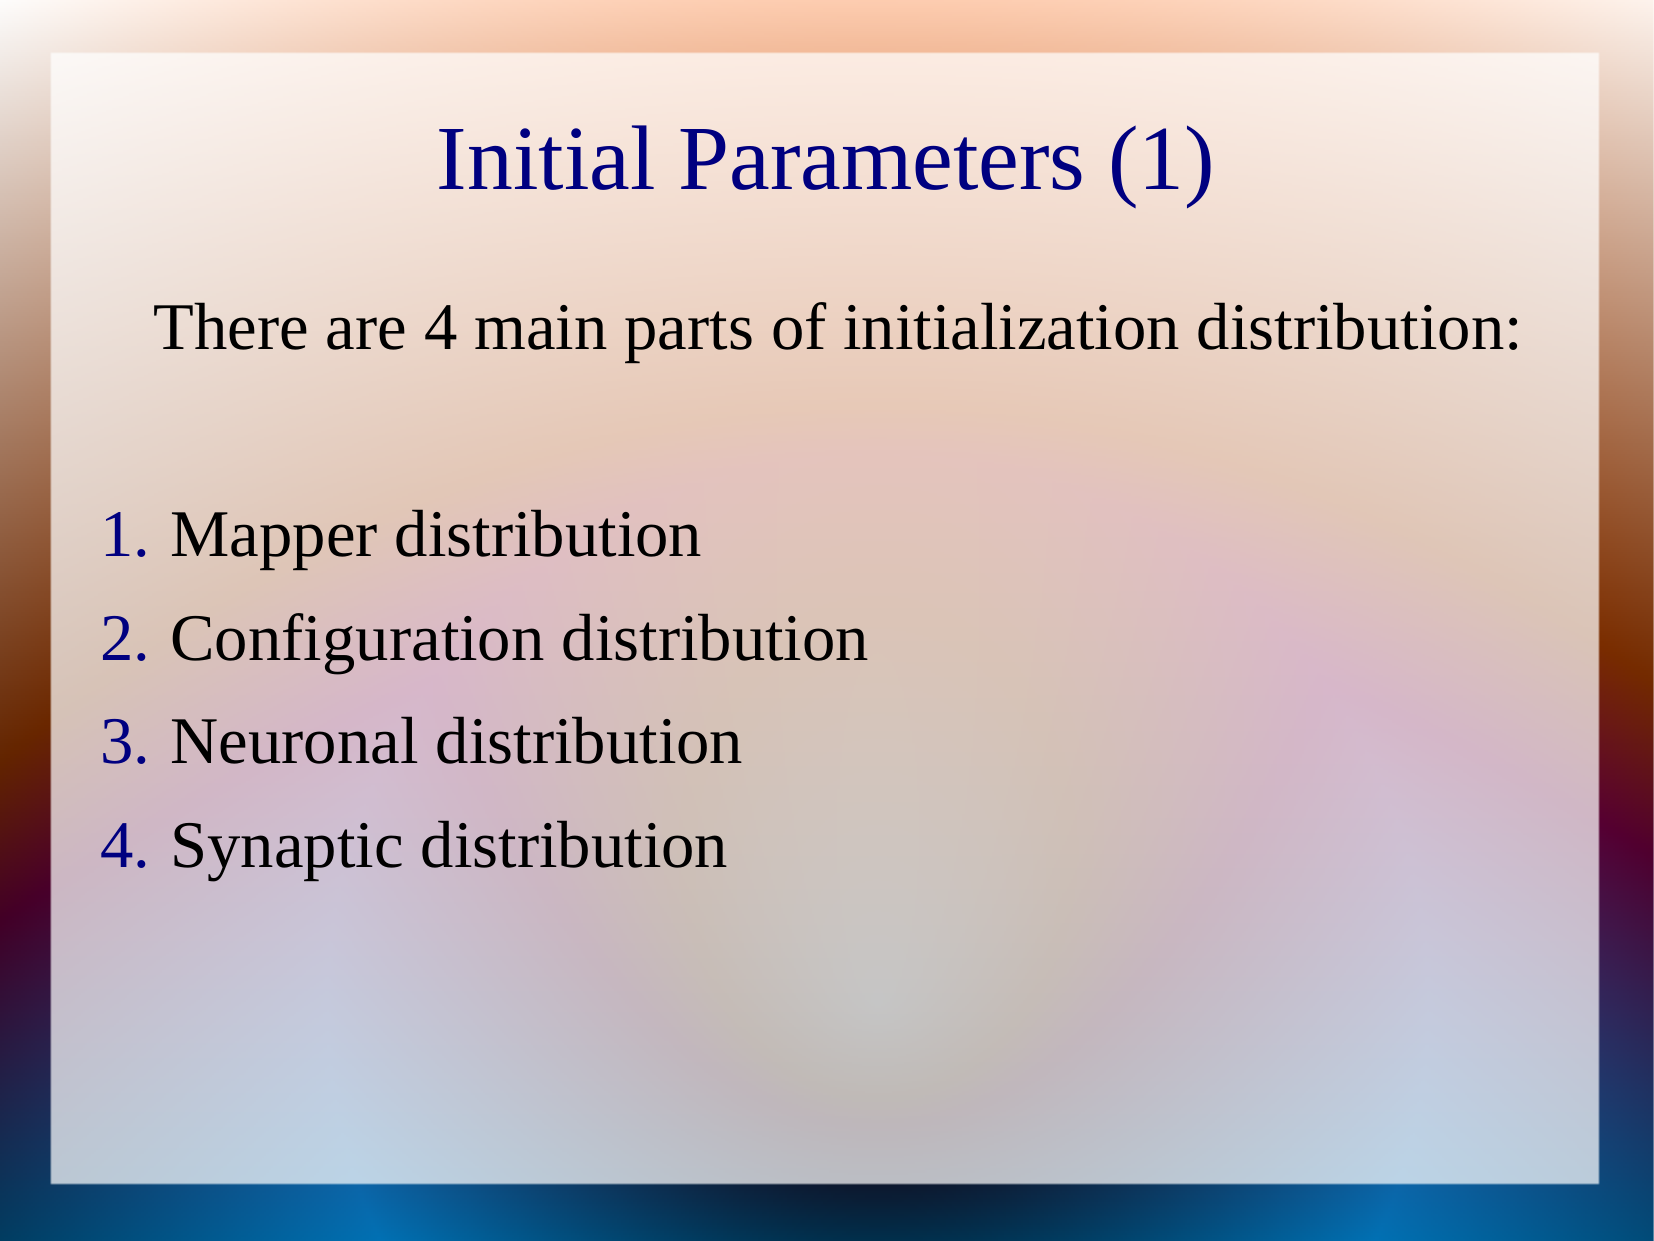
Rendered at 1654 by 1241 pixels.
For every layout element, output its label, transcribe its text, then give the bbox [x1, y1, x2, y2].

list There are 4 main parts of initialization distribution: Mapper distribution Configuration distribution Neuronal distribution Synaptic distribution [82, 290, 1571, 1010]
title Initial Parameters (1) [82, 55, 1571, 263]
picture [0, 0, 1654, 1241]
